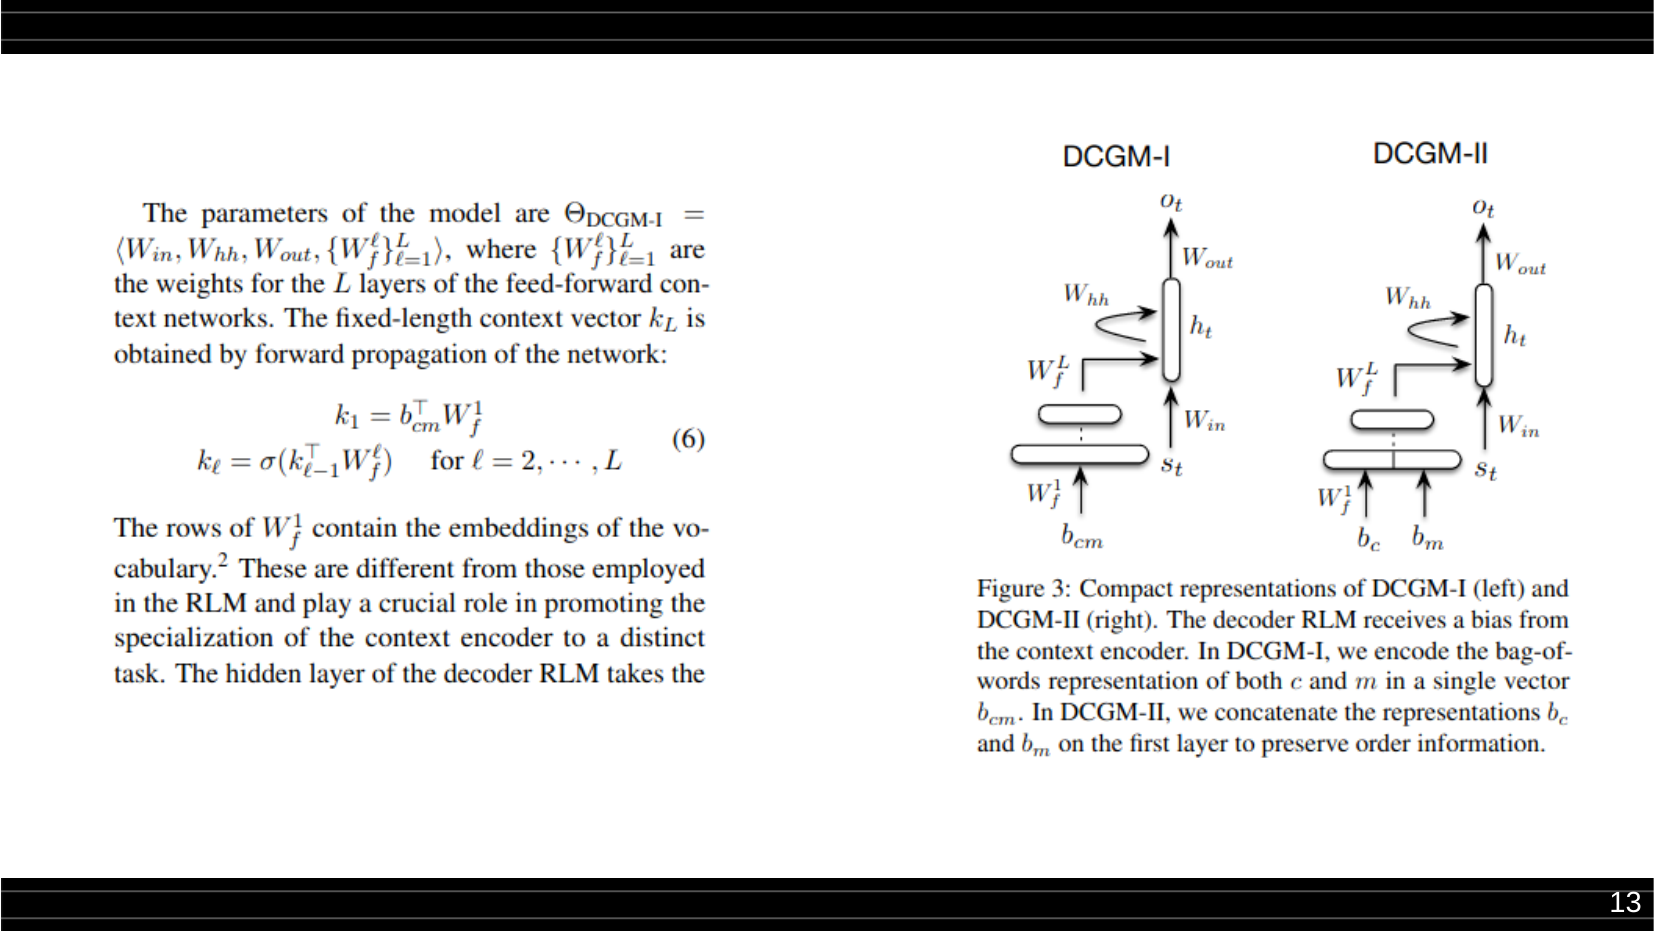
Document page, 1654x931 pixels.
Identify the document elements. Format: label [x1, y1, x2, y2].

picture [1, 878, 1654, 931]
picture [105, 194, 726, 703]
picture [1, 0, 1654, 54]
picture [921, 115, 1588, 783]
